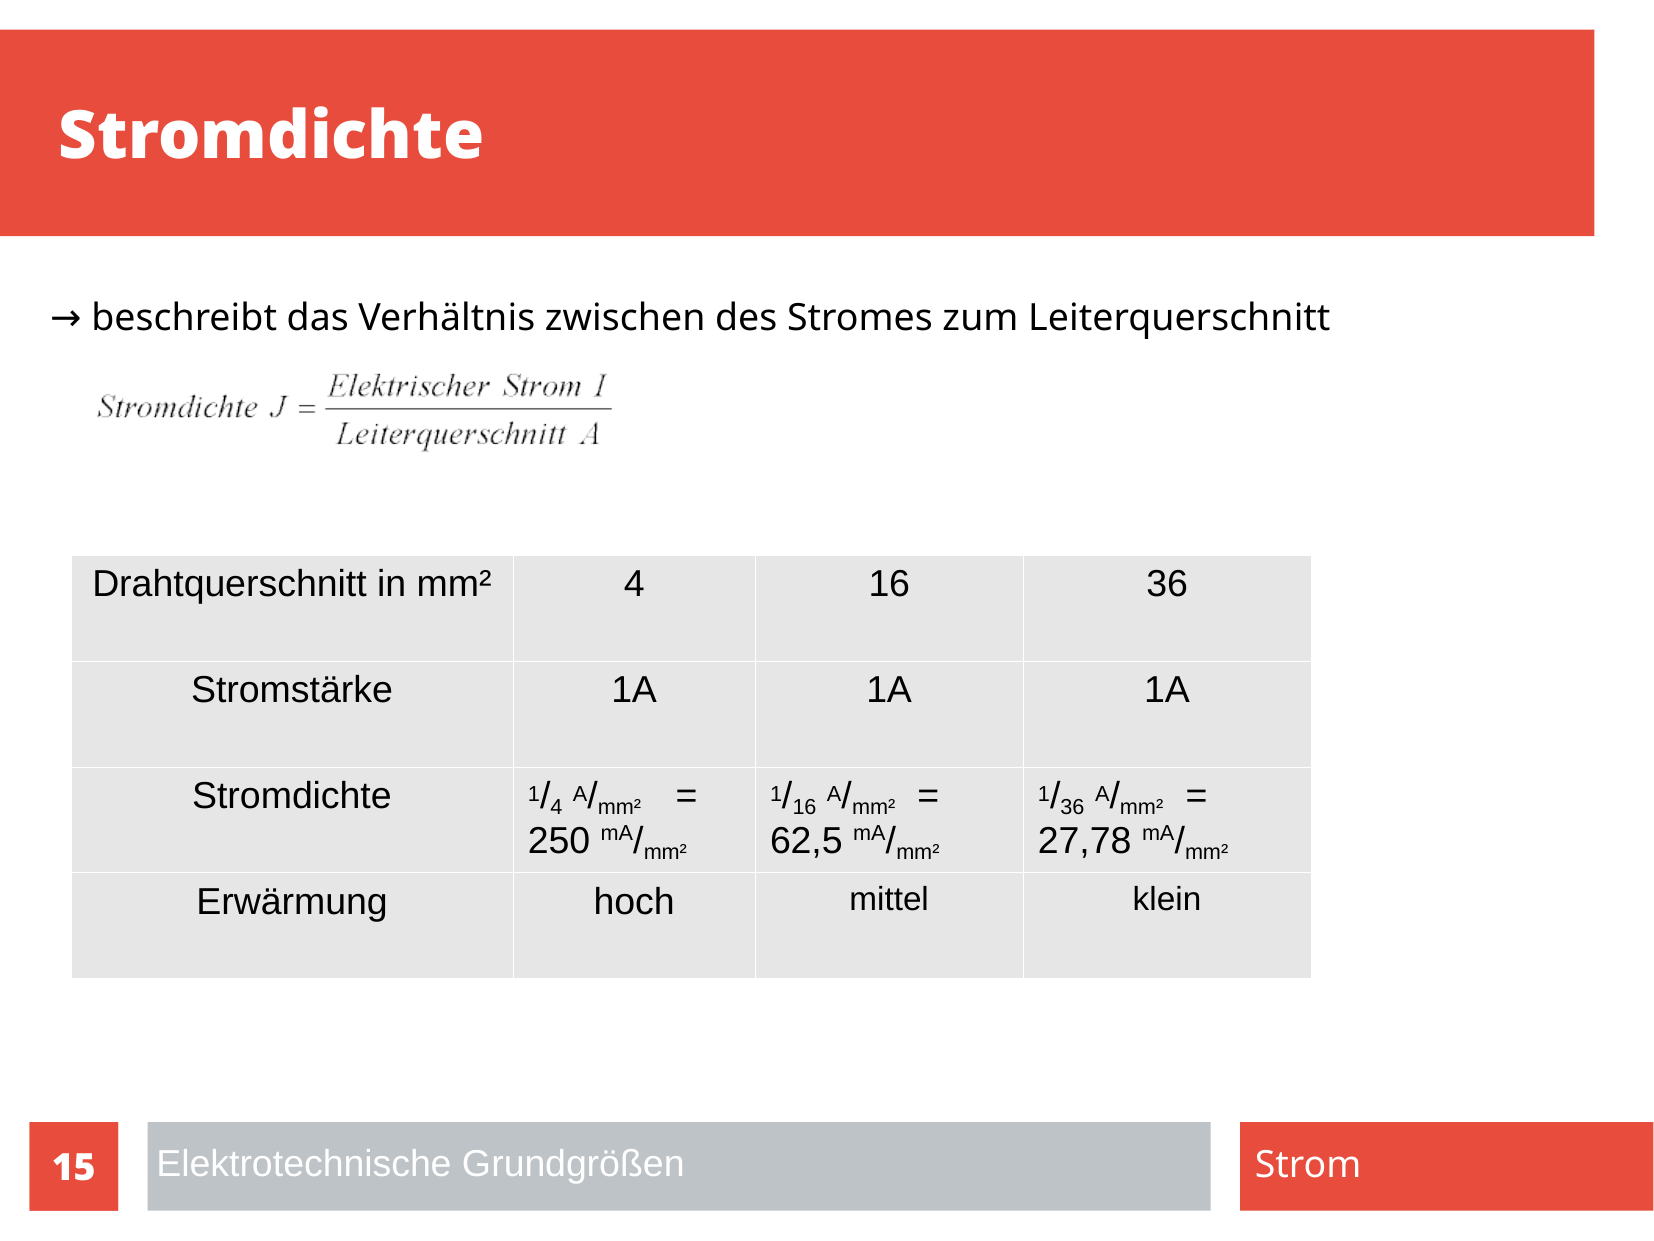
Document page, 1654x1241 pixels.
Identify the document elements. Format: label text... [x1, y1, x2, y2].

text_box Strom [1240, 1114, 1654, 1213]
table_header 36 [1024, 556, 1311, 661]
table_cell 1/4 A/mm² = 250 mA/mm² [514, 768, 755, 872]
text_box → beschreibt das Verhältnis zwischen des Stromes zum Leiterquerschnitt [35, 283, 1583, 340]
table_cell 1A [514, 662, 755, 767]
list [59, 340, 1565, 1093]
table_cell 1A [756, 662, 1023, 767]
table_header Drahtquerschnitt in mm² [72, 556, 513, 661]
table_cell 1A [1024, 662, 1311, 767]
table_cell Stromdichte [72, 768, 513, 872]
picture [94, 366, 617, 457]
table_header 16 [756, 556, 1023, 661]
table_header 4 [514, 556, 755, 661]
table_cell hoch [514, 873, 755, 978]
table_cell Erwärmung [72, 873, 513, 978]
title Stromdichte [59, 59, 1595, 207]
text_box Elektrotechnische Grundgrößen [141, 1122, 1205, 1205]
table_cell 1/36 A/mm² = 27,78 mA/mm² [1024, 768, 1311, 872]
table_cell mittel [756, 873, 1023, 978]
table_cell klein [1024, 873, 1311, 978]
table_cell Stromstärke [72, 662, 513, 767]
table_cell 1/16 A/mm² = 62,5 mA/mm² [756, 768, 1023, 872]
